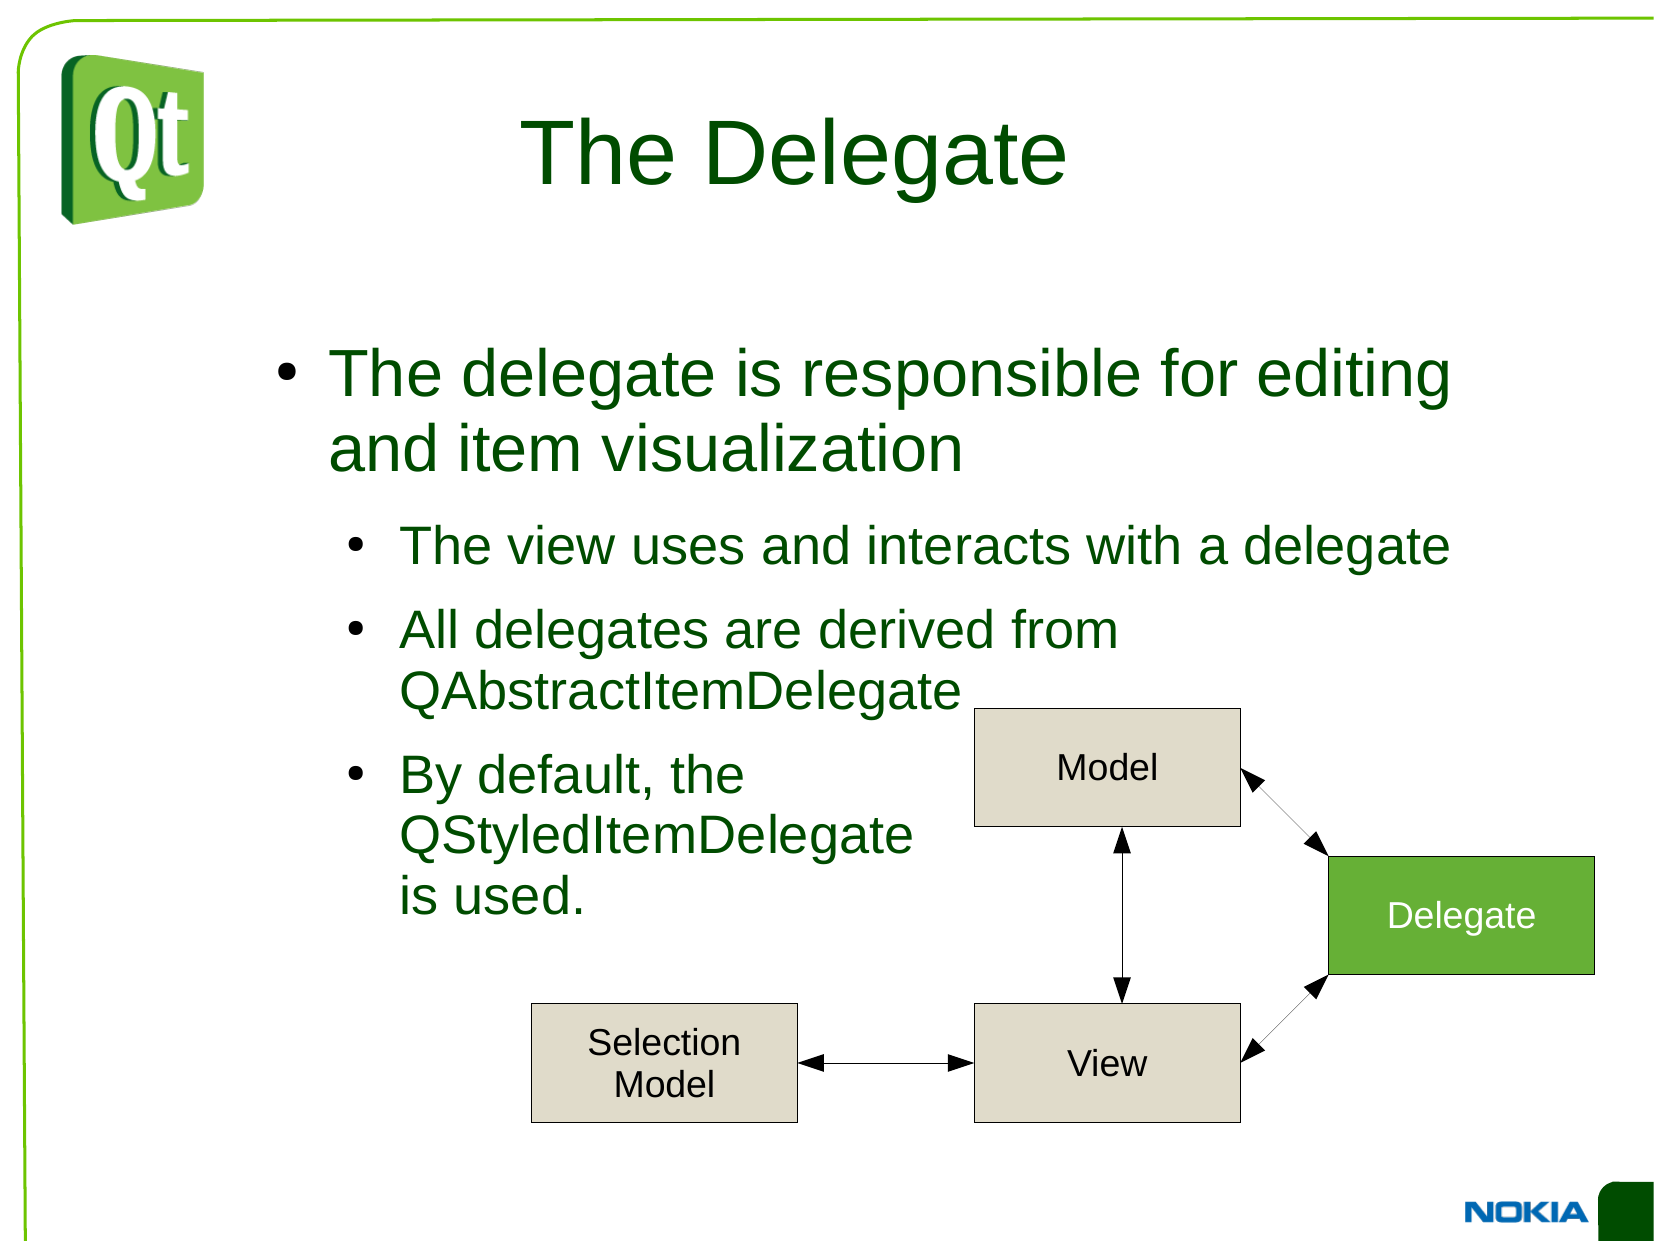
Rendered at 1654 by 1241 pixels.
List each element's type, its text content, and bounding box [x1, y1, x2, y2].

text_box Selection Model [531, 1003, 798, 1123]
text_box View [974, 1003, 1241, 1123]
picture [1465, 1201, 1589, 1223]
text_box Delegate [1328, 856, 1595, 975]
list The delegate is responsible for editing and item visualization The view uses and interacts with a delegate All delegates are derived from QAbstractItemDelegate By default, the QStyledItemDelegate is used. [257, 336, 1577, 926]
title The Delegate [257, 49, 1333, 257]
picture [61, 55, 204, 225]
